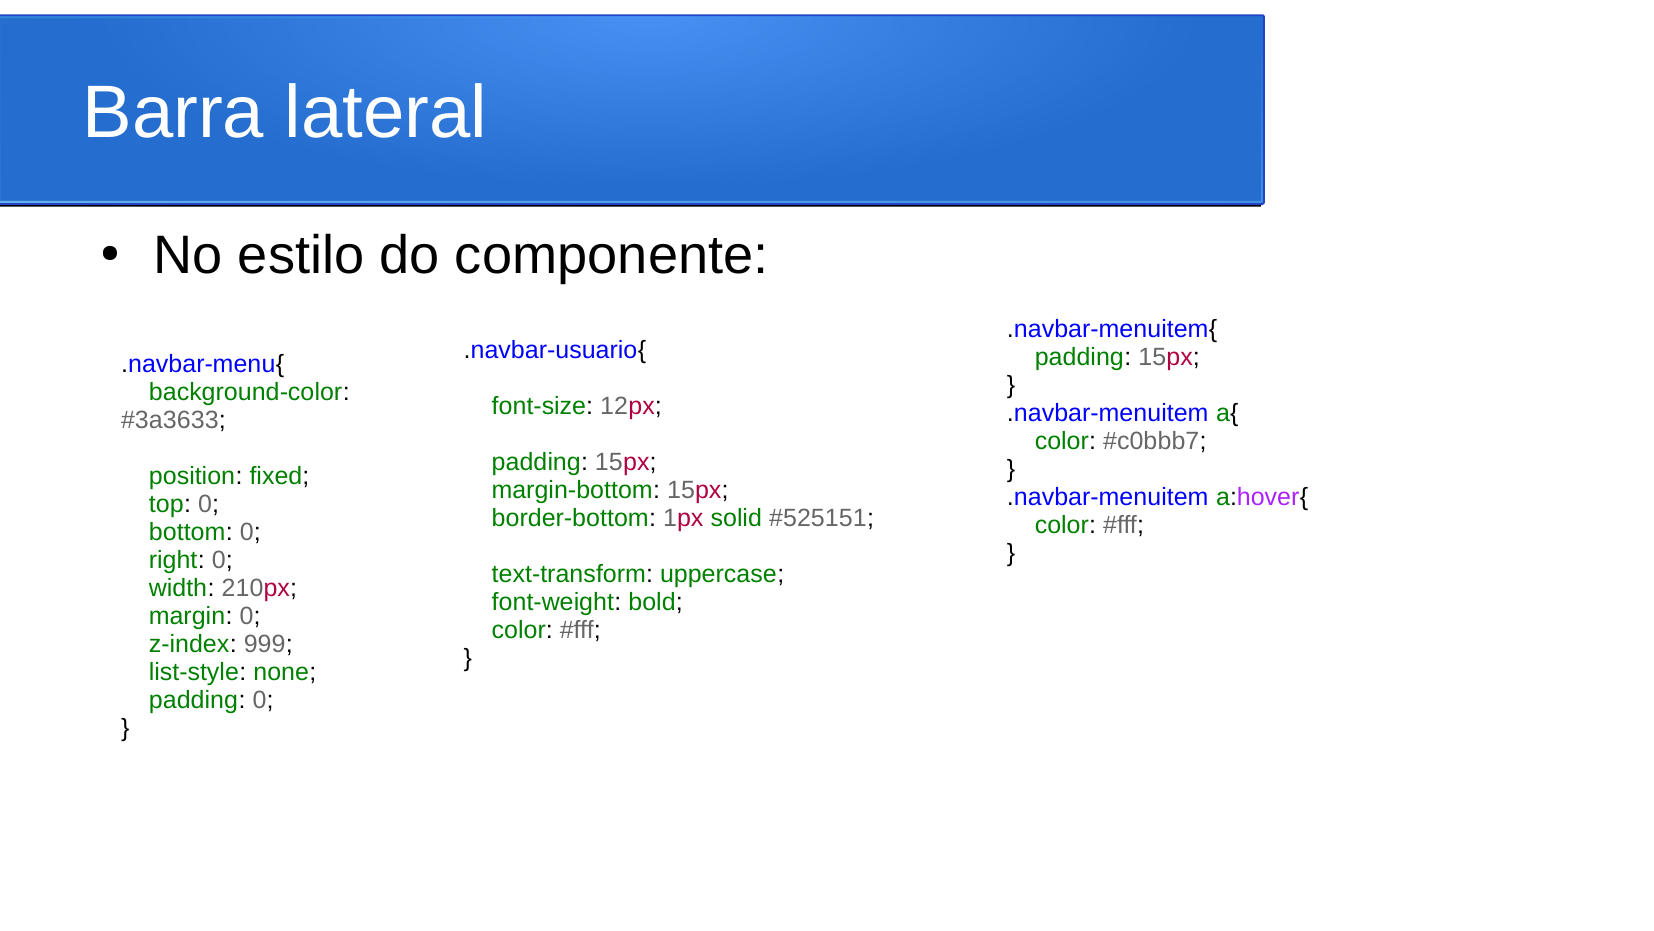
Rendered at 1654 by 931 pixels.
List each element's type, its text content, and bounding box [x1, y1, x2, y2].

text_box .navbar-usuario{ font-size: 12px; padding: 15px; margin-bottom: 15px; border-bottom: 1px solid #525151; text-transform: uppercase; font-weight: bold; color: #fff; } [448, 328, 898, 792]
text_box .navbar-menu{ background-color: #3a3633; position: fixed; top: 0; bottom: 0; right: 0; width: 210px; margin: 0; z-index: 999; list-style: none; padding: 0; } [106, 342, 390, 750]
title Barra lateral [82, 35, 1235, 189]
text_box .navbar-menuitem{ padding: 15px; } .navbar-menuitem a{ color: #c0bbb7; } .navbar-menuitem a:hover{ color: #fff; } [992, 307, 1382, 574]
list No estilo do componente: [82, 224, 1571, 764]
